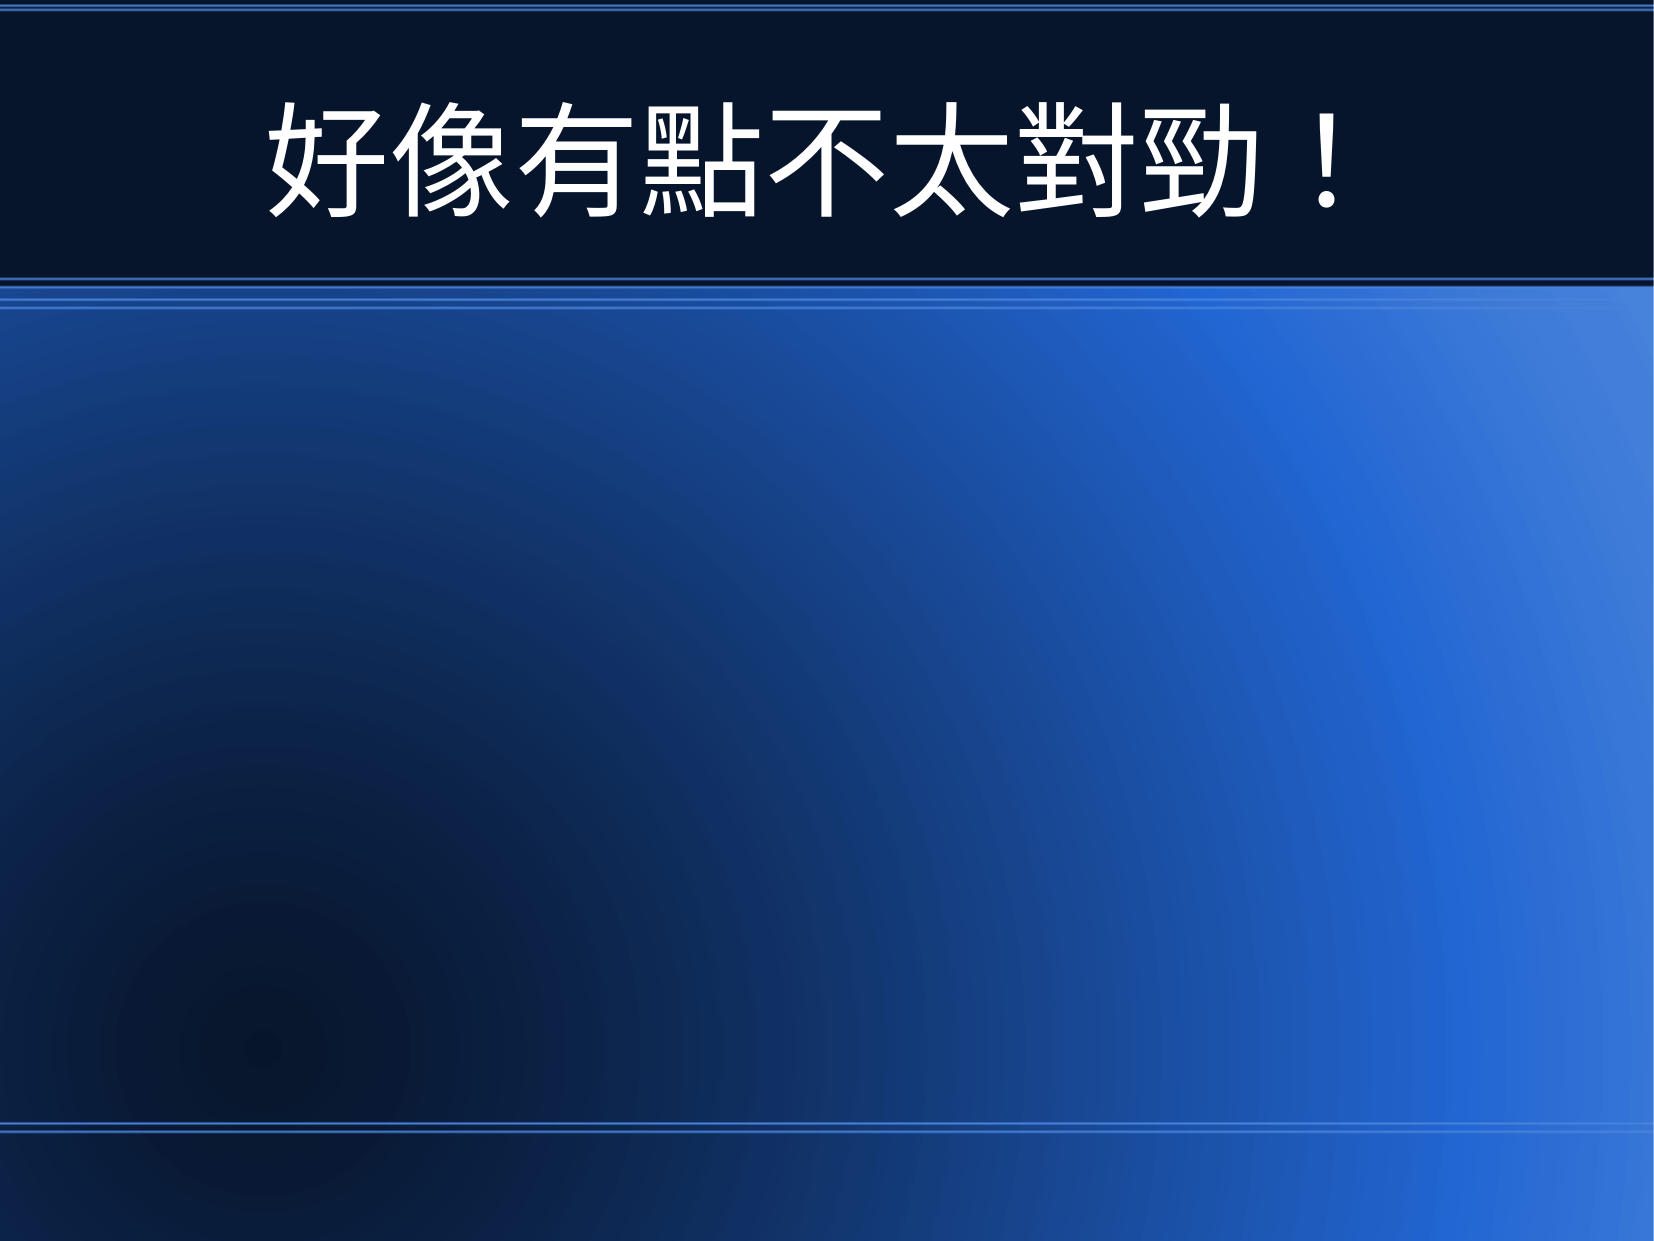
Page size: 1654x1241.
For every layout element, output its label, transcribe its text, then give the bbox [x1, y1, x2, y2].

picture [0, 0, 1654, 1241]
title 好像有點不太對勁！ [82, 49, 1571, 257]
